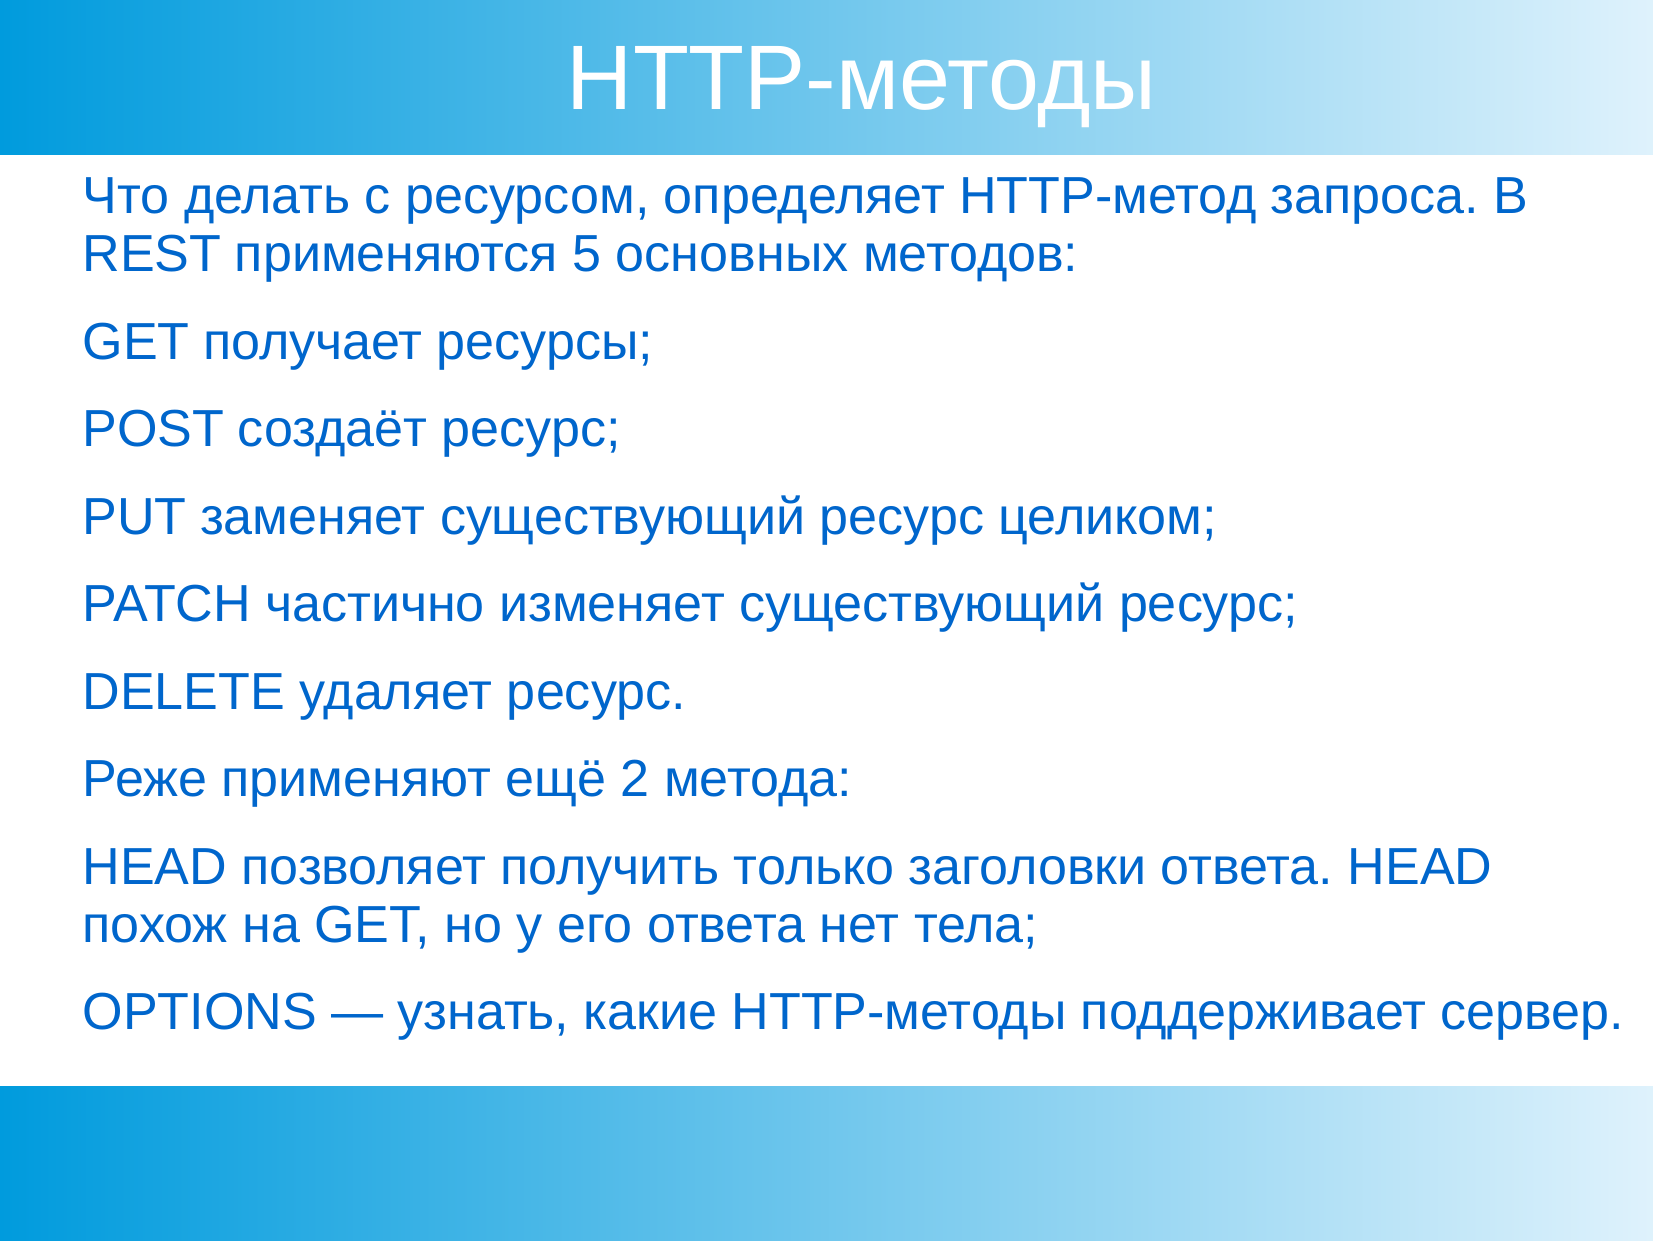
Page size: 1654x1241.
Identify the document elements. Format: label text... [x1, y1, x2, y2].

title HTTP-методы [82, 25, 1571, 130]
list Что делать с ресурсом, определяет HTTP-метод запроса. В REST применяются 5 основных методов: GET получает ресурсы; POST создаёт ресурс; PUT заменяет существующий ресурс целиком; PATCH частично изменяет существующий ресурс; DELETE удаляет ресурс. Реже применяют ещё 2 метода: HEAD позволяет получить только заголовки ответа. HEAD похож на GET, но у его ответа нет тела; OPTIONS — узнать, какие HTTP-методы поддерживает сервер. [11, 166, 1642, 1063]
